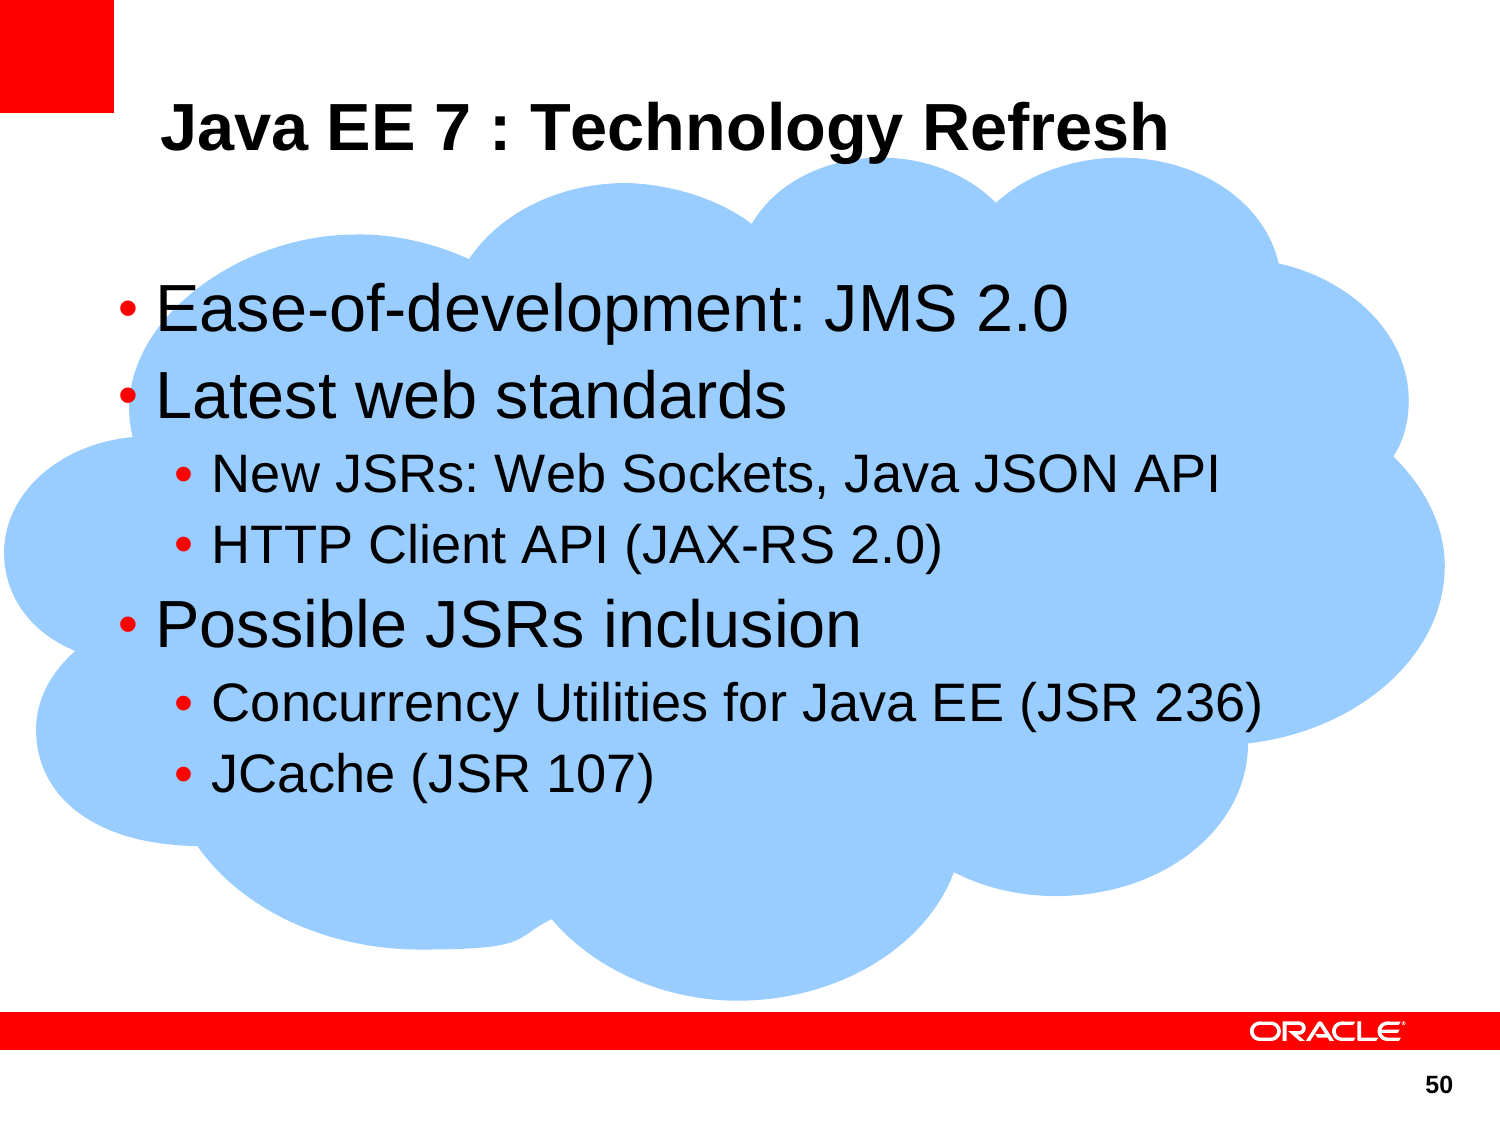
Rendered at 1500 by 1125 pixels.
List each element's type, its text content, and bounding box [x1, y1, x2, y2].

text_box [4, 439, 118, 834]
text_box [569, 938, 909, 1001]
title Java EE 7 : Technology Refresh [145, 49, 1390, 205]
text_box [225, 205, 1302, 270]
list Ease-of-development: JMS 2.0 Latest web standards New JSRs: Web Sockets, Java JSON API HTTP Client API (JAX-RS 2.0) Possible JSRs inclusion Concurrency Utilities for Java EE (JSR 236) JCache (JSR 107) [118, 270, 1463, 938]
picture [0, 1012, 1500, 1050]
picture [0, 0, 114, 113]
text_box [334, 938, 521, 950]
